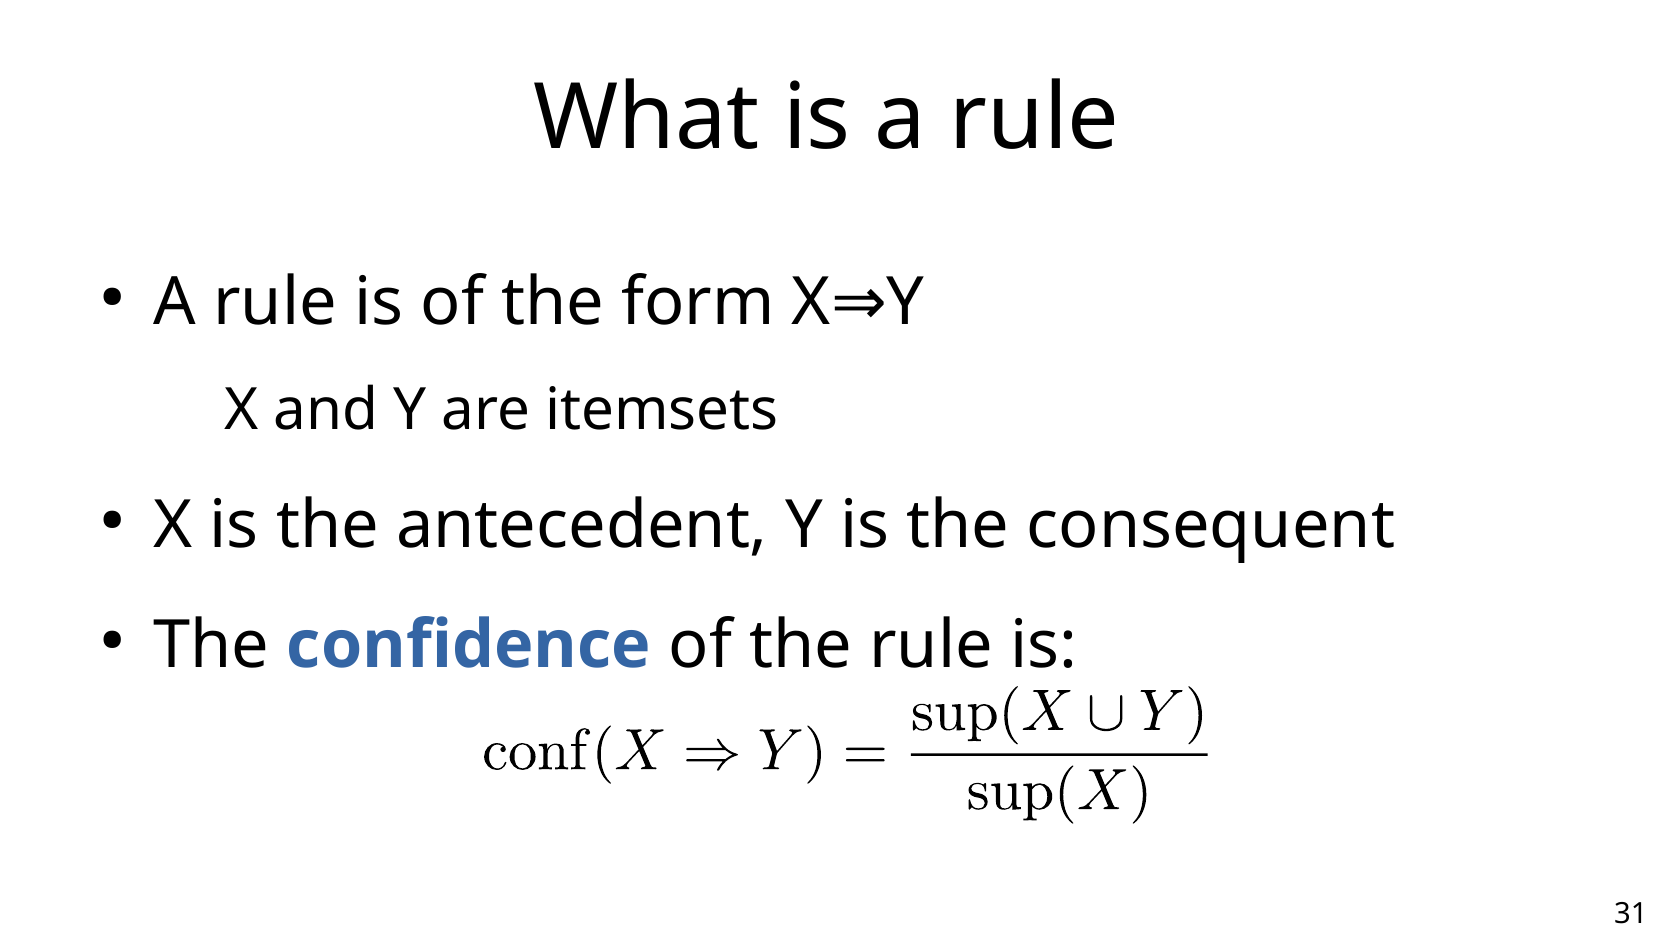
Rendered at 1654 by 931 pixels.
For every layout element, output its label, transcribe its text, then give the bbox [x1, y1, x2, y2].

title What is a rule [82, 1, 1571, 226]
text_box [482, 686, 1208, 824]
list A rule is of the form X⇒Y X and Y are itemsets X is the antecedent, Y is the consequent The confidence of the rule is: [82, 253, 1571, 793]
